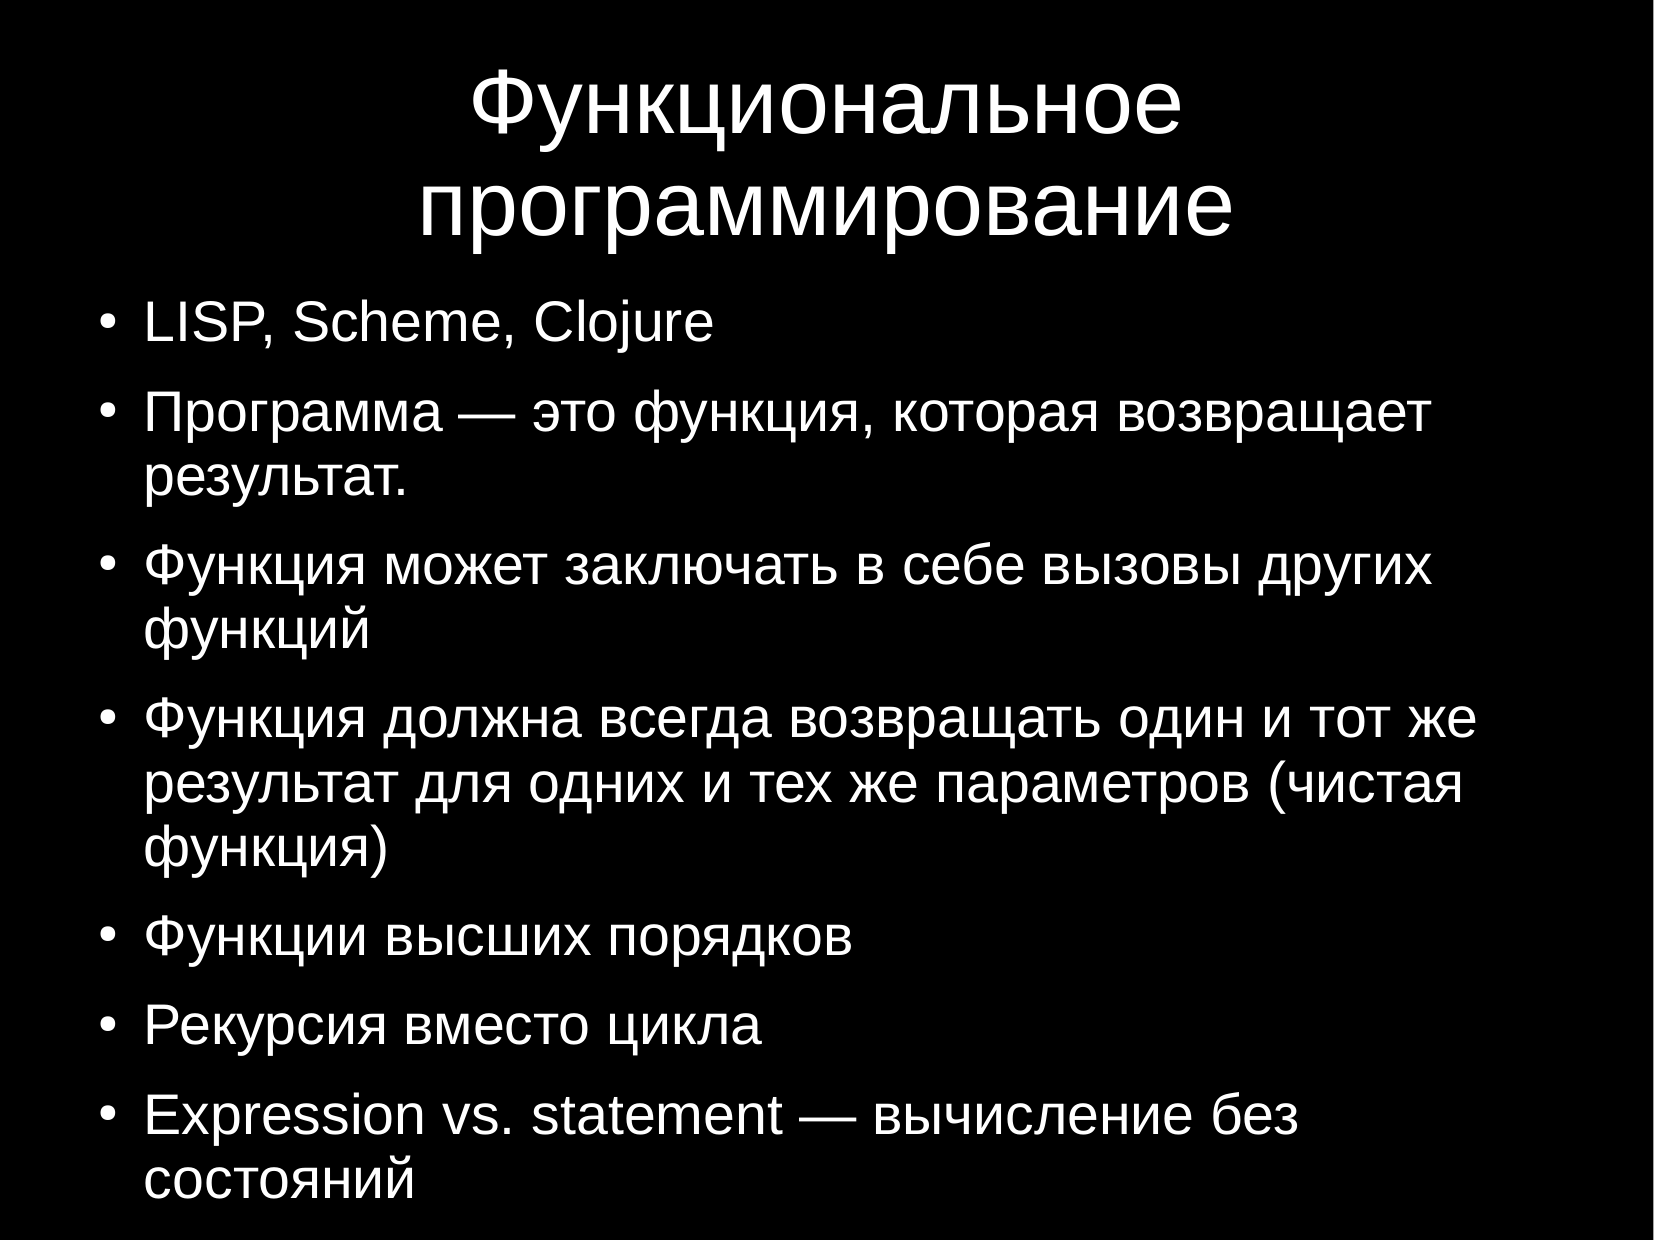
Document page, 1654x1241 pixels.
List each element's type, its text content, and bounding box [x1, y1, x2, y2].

list LISP, Scheme, Clojure Программа — это функция, которая возвращает результат. Функция может заключать в себе вызовы других функций Функция должна всегда возвращать один и тот же результат для одних и тех же параметров (чистая функция) Функции высших порядков Рекурсия вместо цикла Expression vs. statement — вычисление без состояний [82, 290, 1571, 1217]
title Функциональное программирование [82, 49, 1571, 257]
